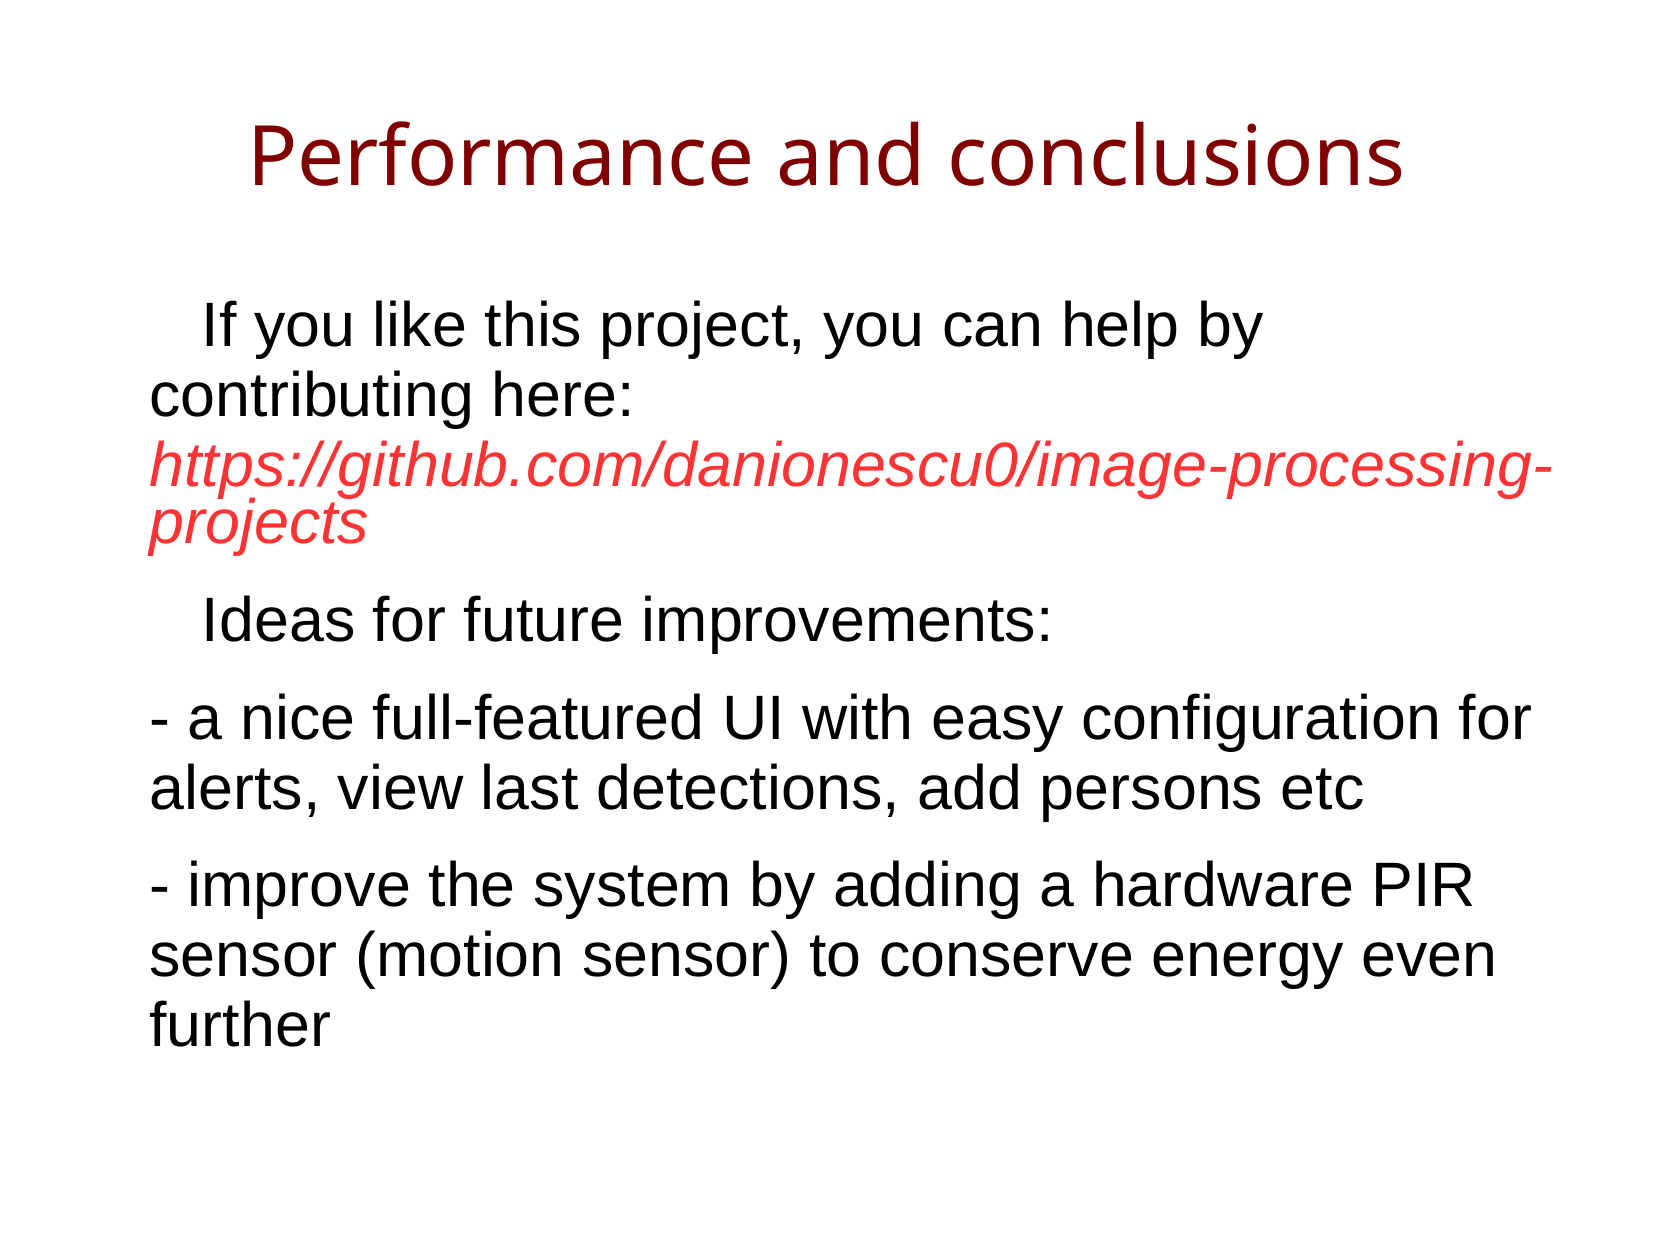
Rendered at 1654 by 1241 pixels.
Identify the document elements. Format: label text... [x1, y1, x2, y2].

title Performance and conclusions [82, 49, 1571, 257]
list If you like this project, you can help by contributing here: https://github.com/danionescu0/image-processing-projects Ideas for future improvements: - a nice full-featured UI with easy configuration for alerts, view last detections, add persons etc - improve the system by adding a hardware PIR sensor (motion sensor) to conserve energy even further [82, 290, 1571, 1010]
